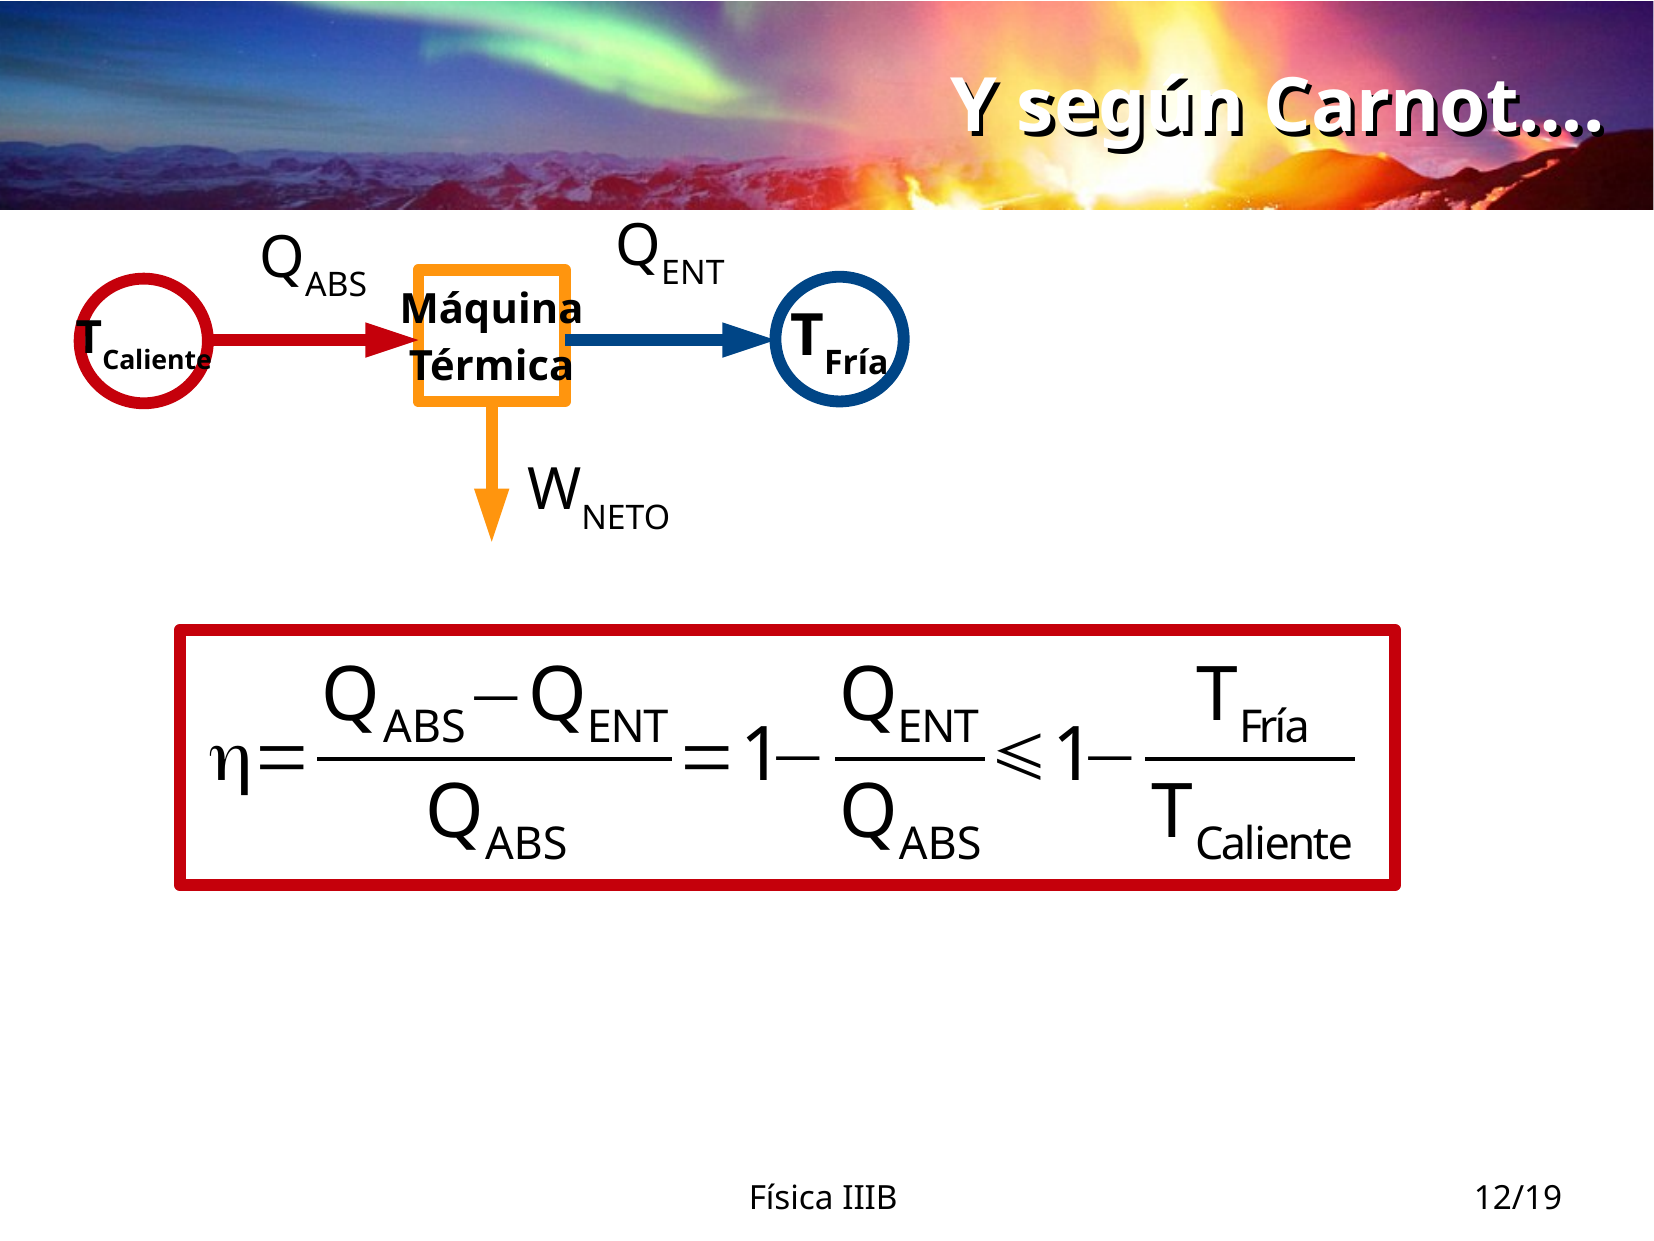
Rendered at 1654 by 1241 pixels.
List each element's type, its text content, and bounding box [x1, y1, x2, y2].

title Y según Carnot…. [45, 15, 1606, 191]
chart [199, 648, 1366, 871]
text_box WNETO [508, 440, 689, 572]
text_box TFría [775, 276, 904, 402]
text_box Máquina Térmica [418, 269, 565, 402]
picture [0, 1, 1654, 210]
text_box TCaliente [79, 278, 208, 404]
